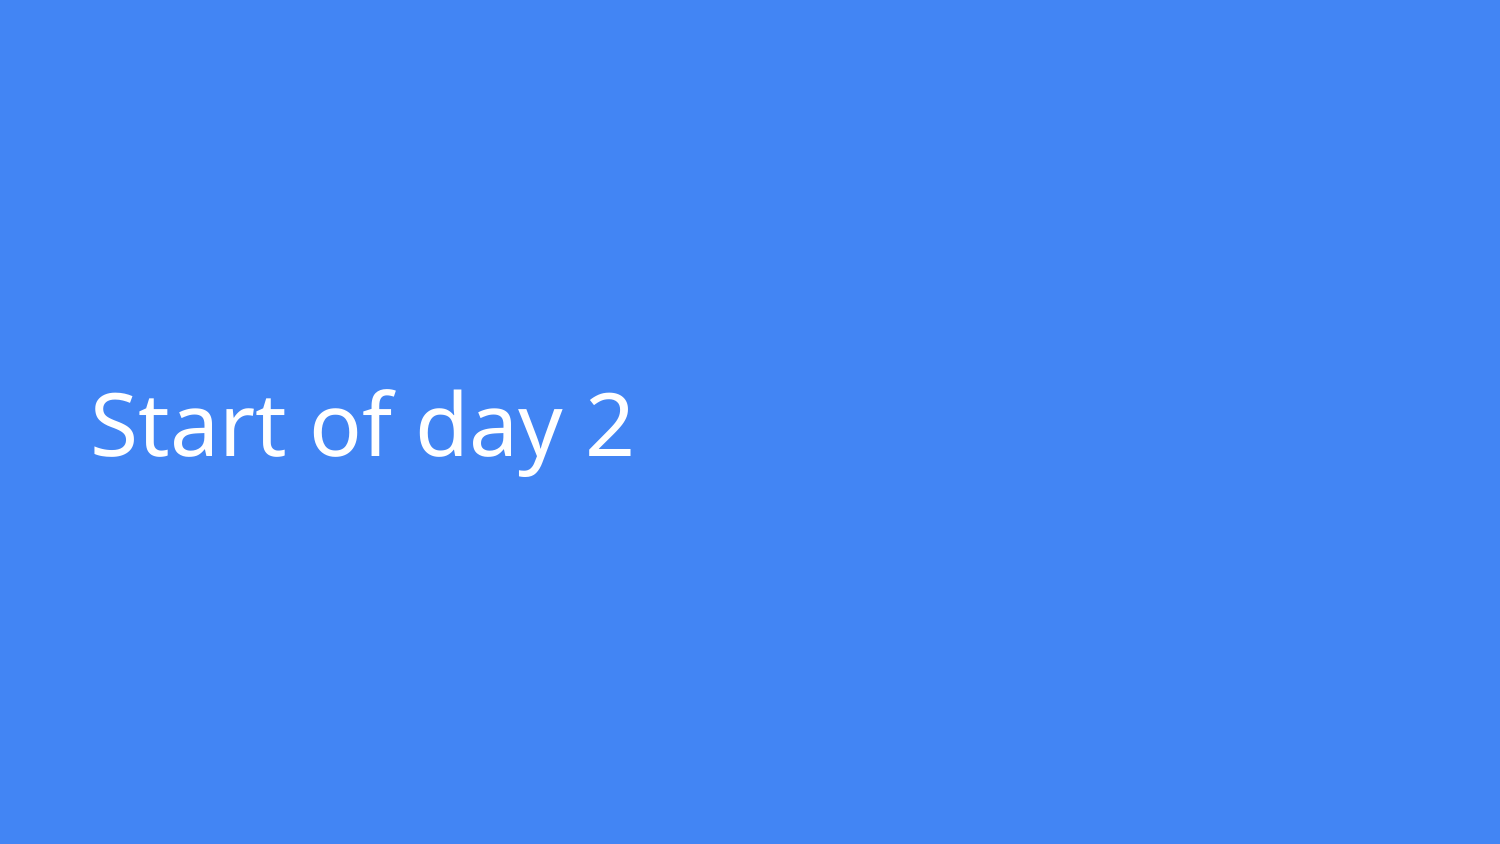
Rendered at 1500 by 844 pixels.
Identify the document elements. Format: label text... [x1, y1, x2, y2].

title Start of day 2 [75, 338, 1425, 505]
